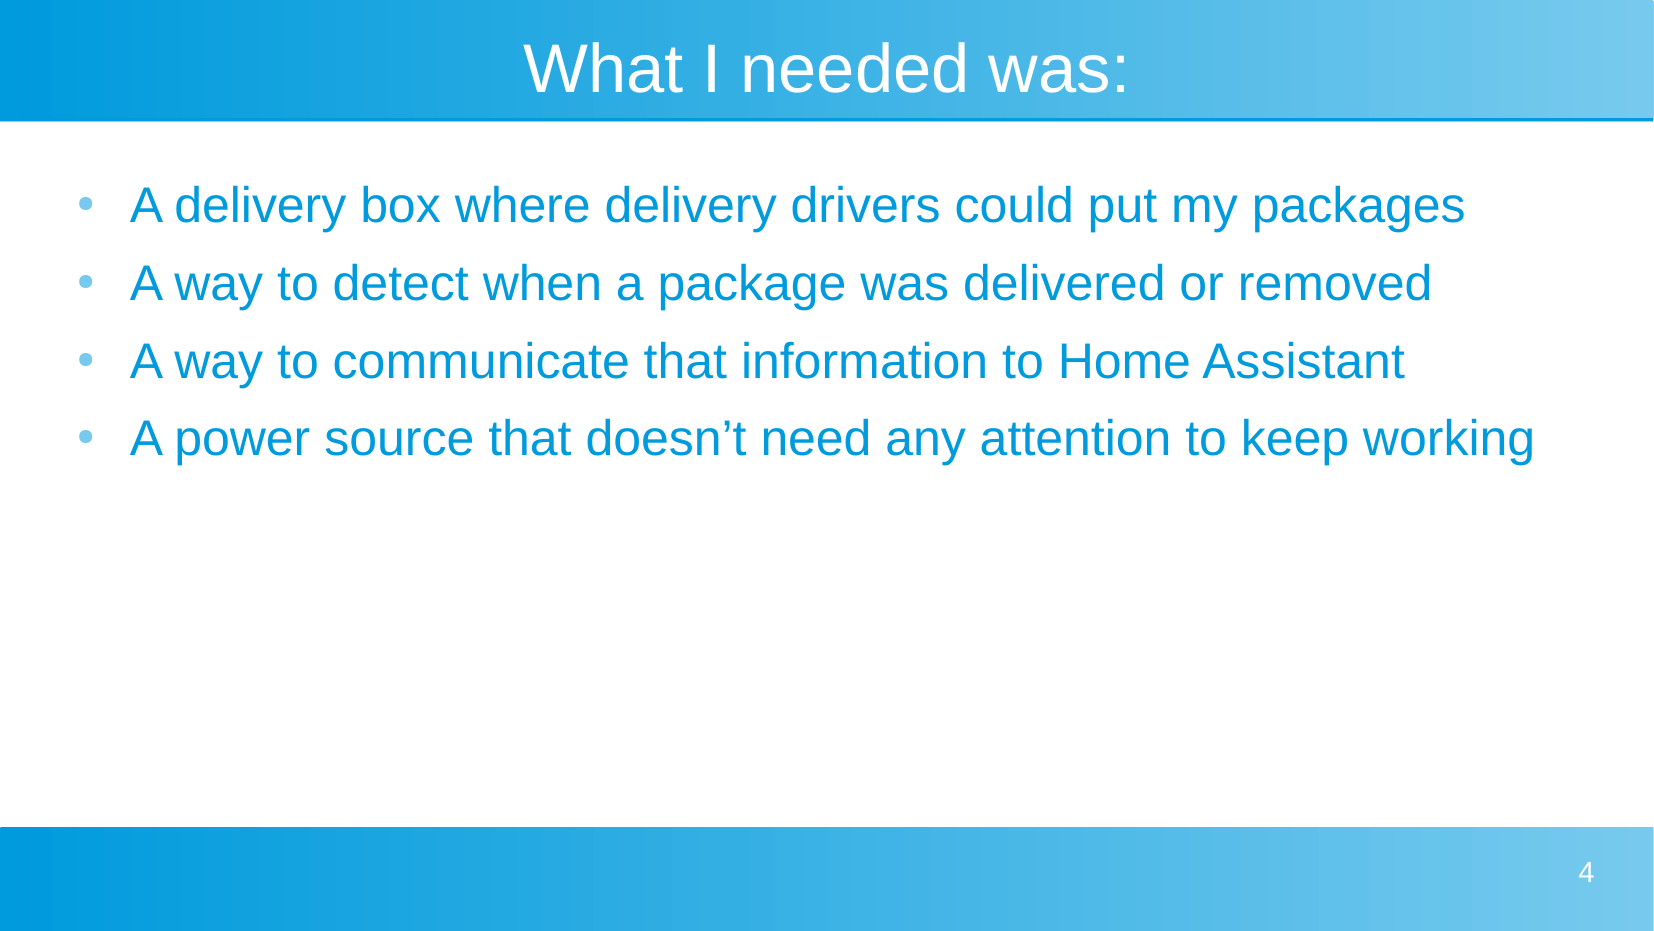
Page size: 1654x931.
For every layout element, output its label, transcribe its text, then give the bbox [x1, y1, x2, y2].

title What I needed was: [59, 29, 1595, 108]
list A delivery box where delivery drivers could put my packages A way to detect when a package was delivered or removed A way to communicate that information to Home Assistant A power source that doesn’t need any attention to keep working [59, 177, 1595, 768]
